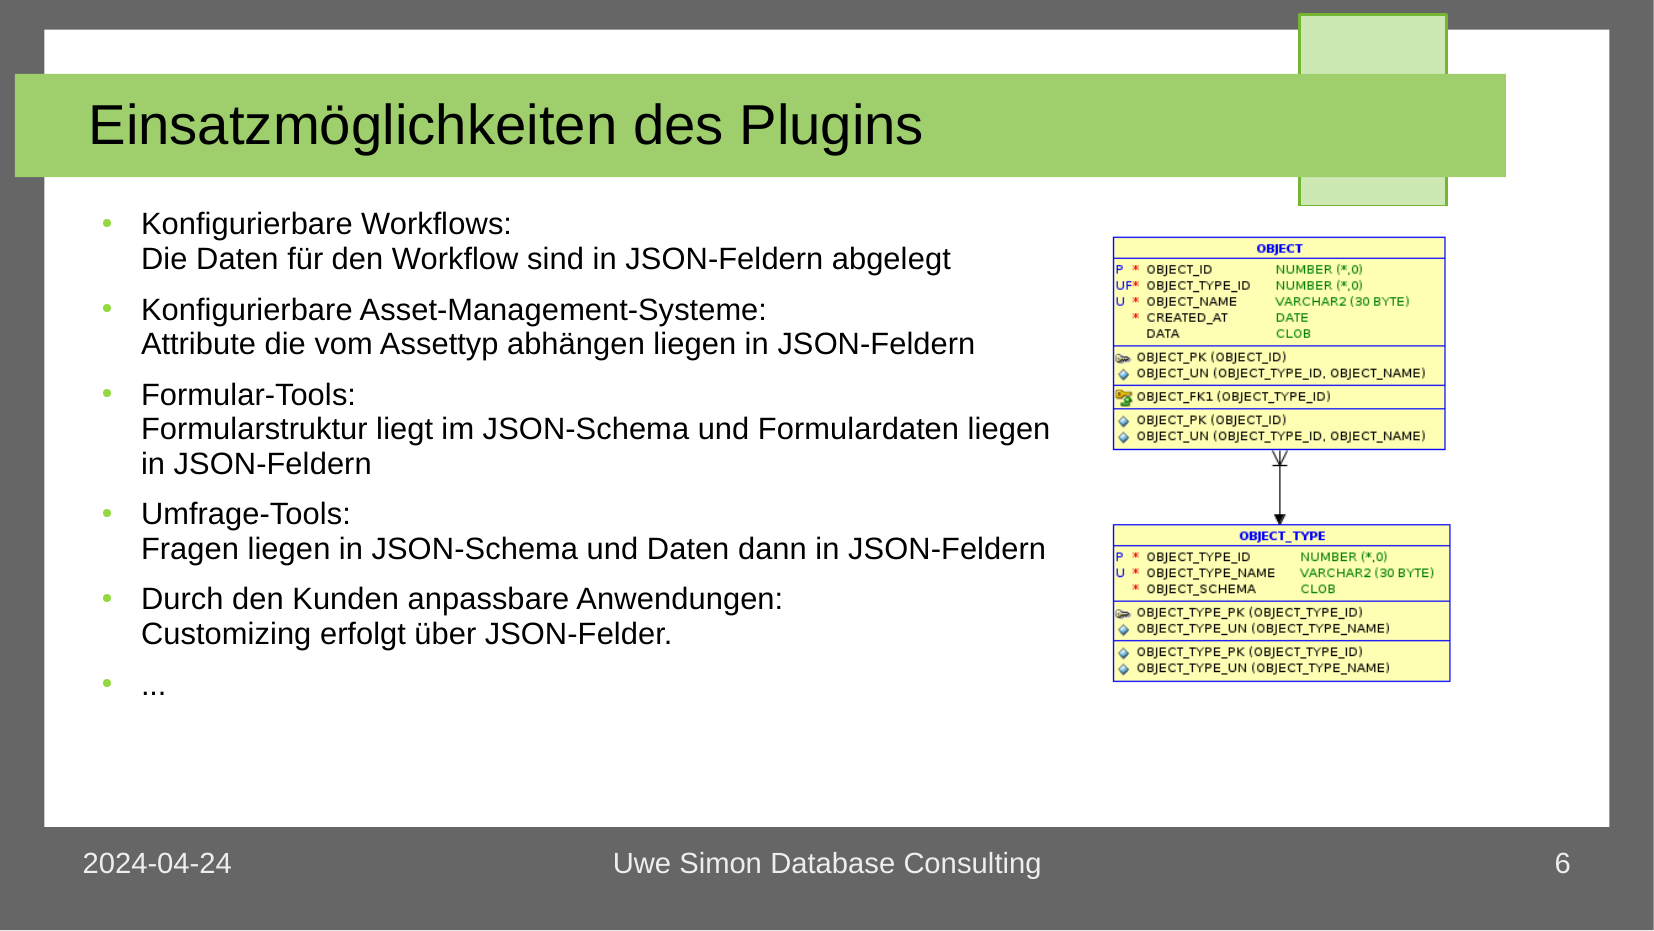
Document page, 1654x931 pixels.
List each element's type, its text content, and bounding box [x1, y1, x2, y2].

list Konfigurierbare Workflows: Die Daten für den Workflow sind in JSON-Feldern abgelegt Konfigurierbare Asset-Management-Systeme: Attribute die vom Assettyp abhängen liegen in JSON-Feldern Formular-Tools: Formularstruktur liegt im JSON-Schema und Formulardaten liegen in JSON-Feldern Umfrage-Tools: Fragen liegen in JSON-Schema und Daten dann in JSON-Feldern Durch den Kunden anpassbare Anwendungen: Customizing erfolgt über JSON-Felder. ... [88, 206, 1055, 739]
title Einsatzmöglichkeiten des Plugins [88, 73, 1506, 178]
picture [1081, 206, 1564, 745]
